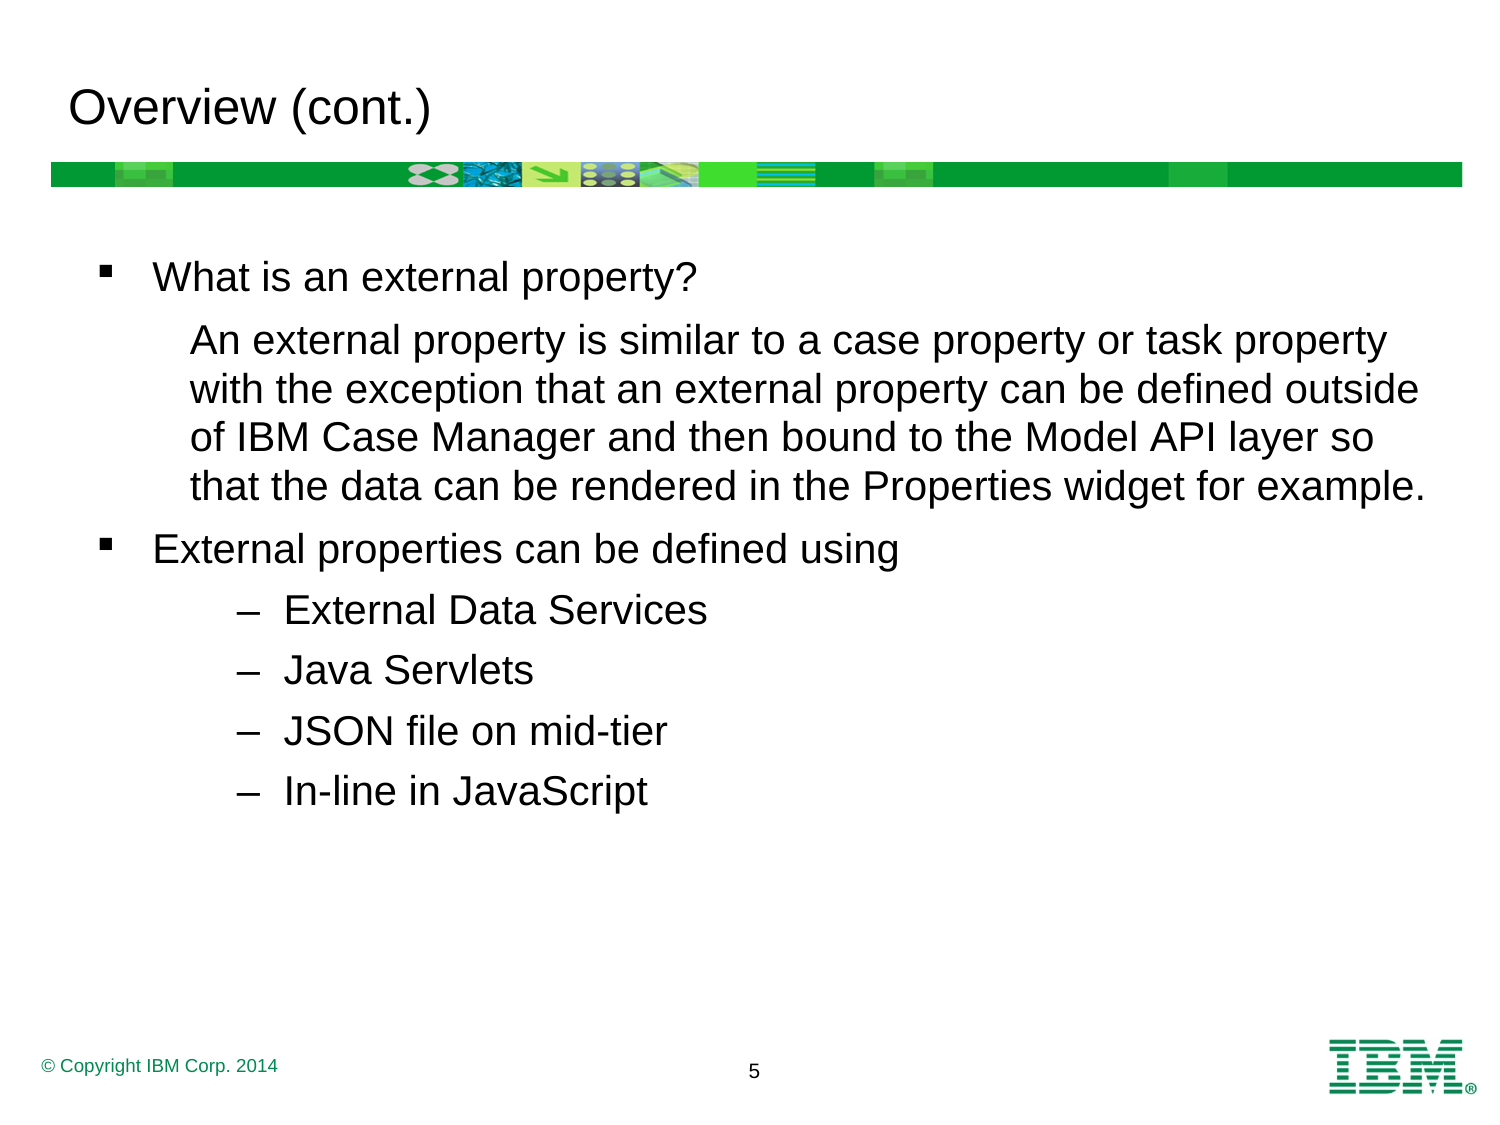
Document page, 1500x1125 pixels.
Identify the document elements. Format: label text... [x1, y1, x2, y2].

picture [50, 161, 1463, 189]
picture [1327, 1037, 1479, 1096]
title Overview (cont.) [53, 69, 1239, 144]
list What is an external property? An external property is similar to a case property or task property with the exception that an external property can be defined outside of IBM Case Manager and then bound to the Model API layer so that the data can be rendered in the Properties widget for example. External properties can be defined using External Data Services Java Servlets JSON file on mid-tier In-line in JavaScript [24, 243, 1463, 1038]
